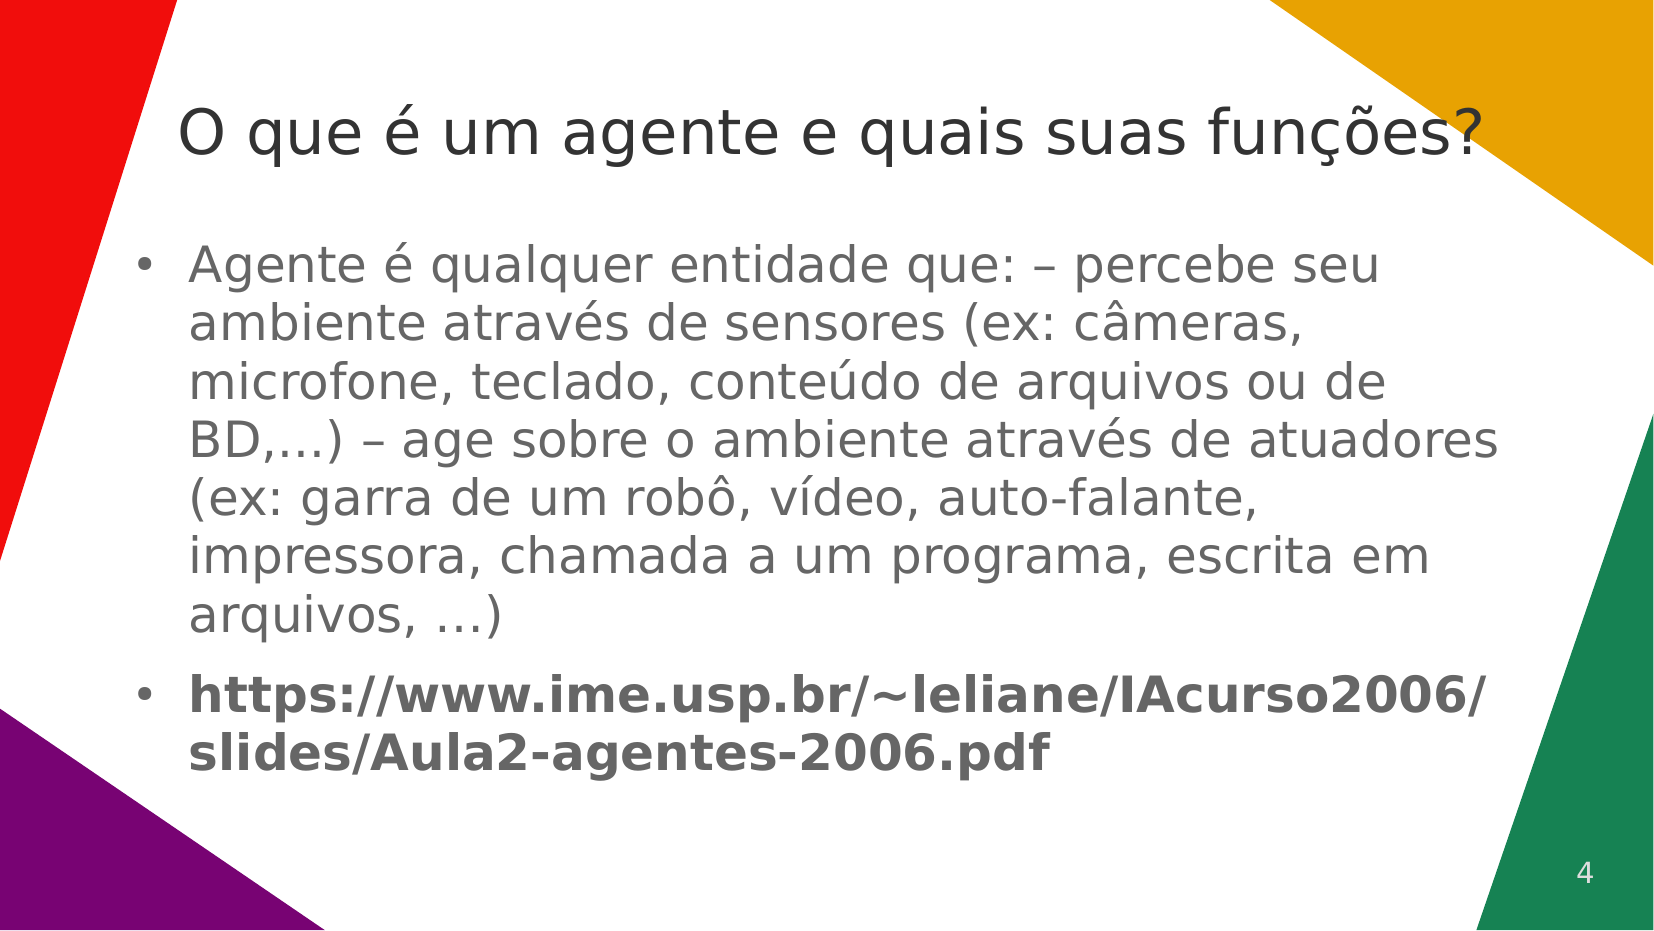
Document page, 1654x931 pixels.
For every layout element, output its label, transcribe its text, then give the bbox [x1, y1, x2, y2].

list Agente é qualquer entidade que: – percebe seu ambiente através de sensores (ex: câmeras, microfone, teclado, conteúdo de arquivos ou de BD,...) – age sobre o ambiente através de atuadores (ex: garra de um robô, vídeo, auto-falante, impressora, chamada a um programa, escrita em arquivos, …) https://www.ime.usp.br/~leliane/IAcurso2006/slides/Aula2-agentes-2006.pdf [118, 236, 1536, 827]
title O que é um agente e quais suas funções? [177, 59, 1536, 207]
